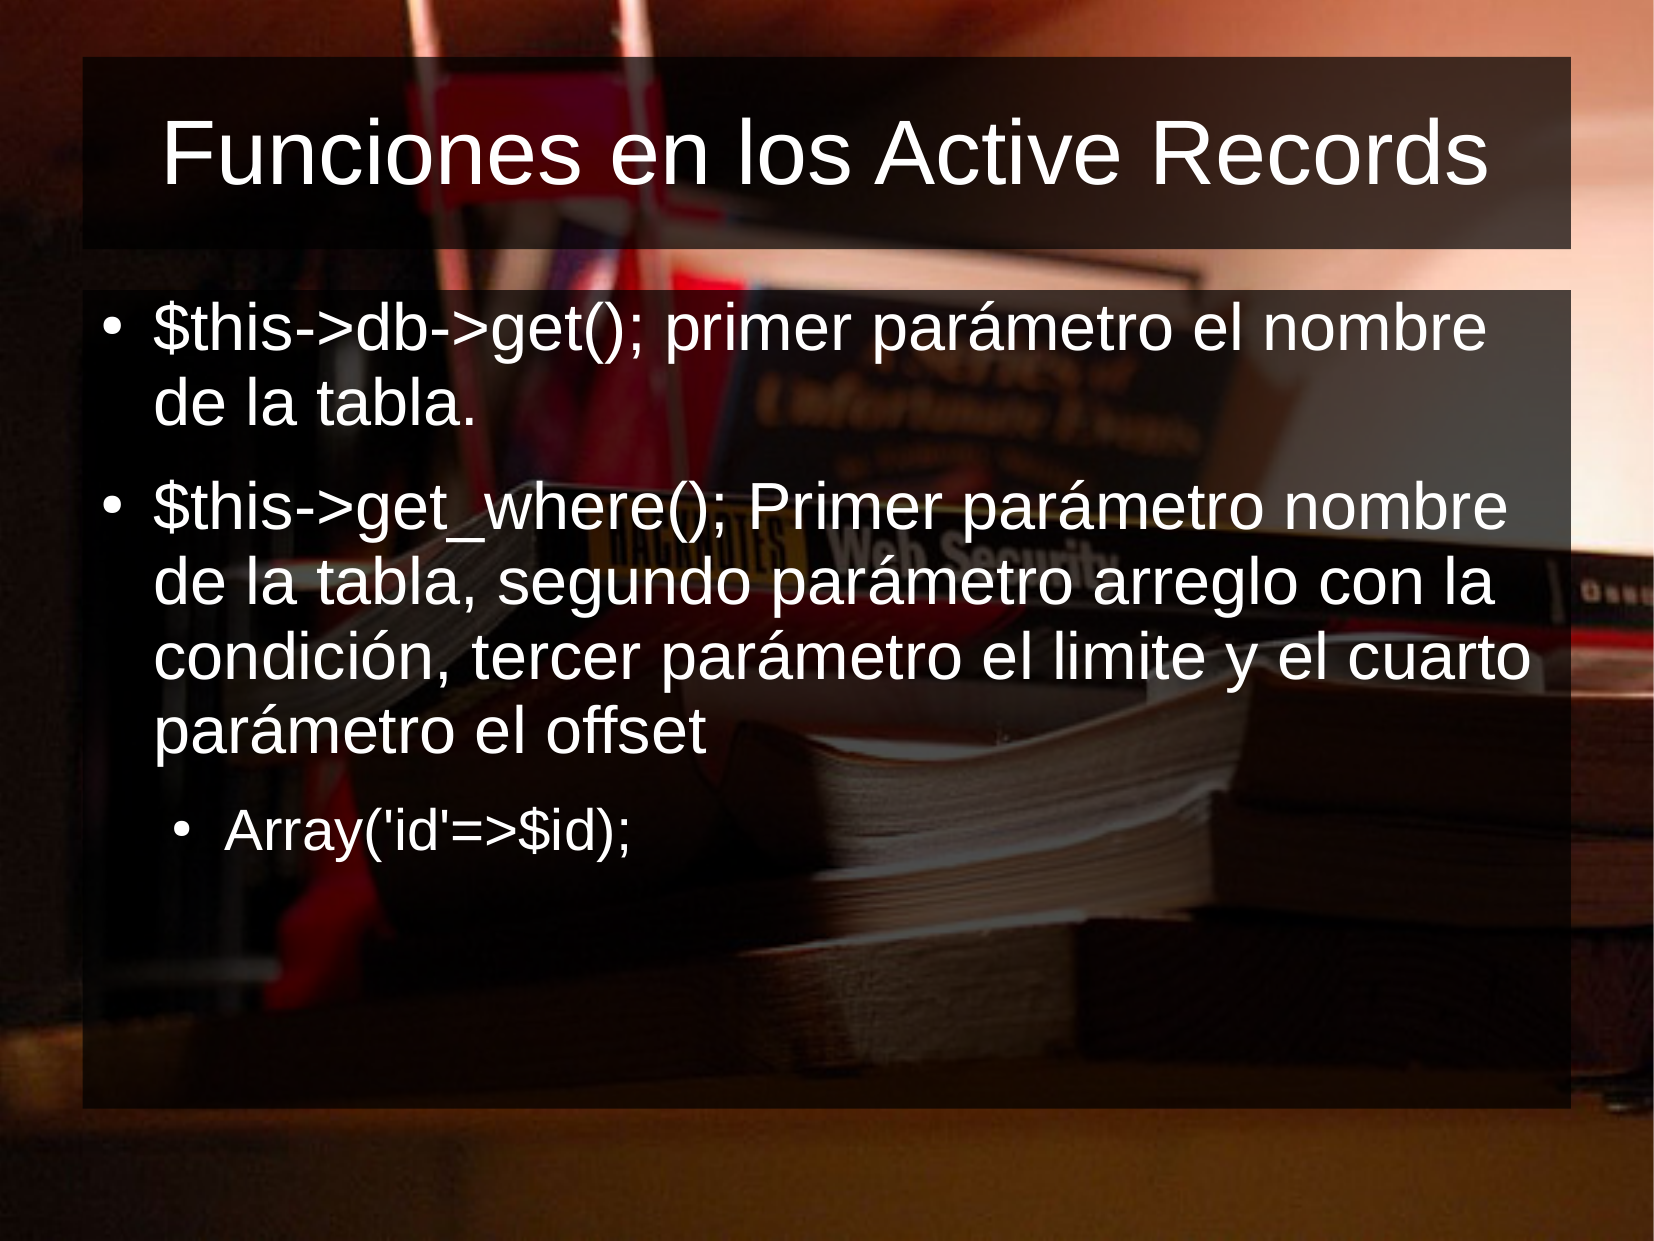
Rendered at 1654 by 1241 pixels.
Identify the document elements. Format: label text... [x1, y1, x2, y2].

list $this->db->get(); primer parámetro el nombre de la tabla. $this->get_where(); Primer parámetro nombre de la tabla, segundo parámetro arreglo con la condición, tercer parámetro el limite y el cuarto parámetro el offset Array('id'=>$id); [82, 290, 1571, 1109]
picture [0, 0, 1654, 1241]
title Funciones en los Active Records [82, 56, 1571, 250]
